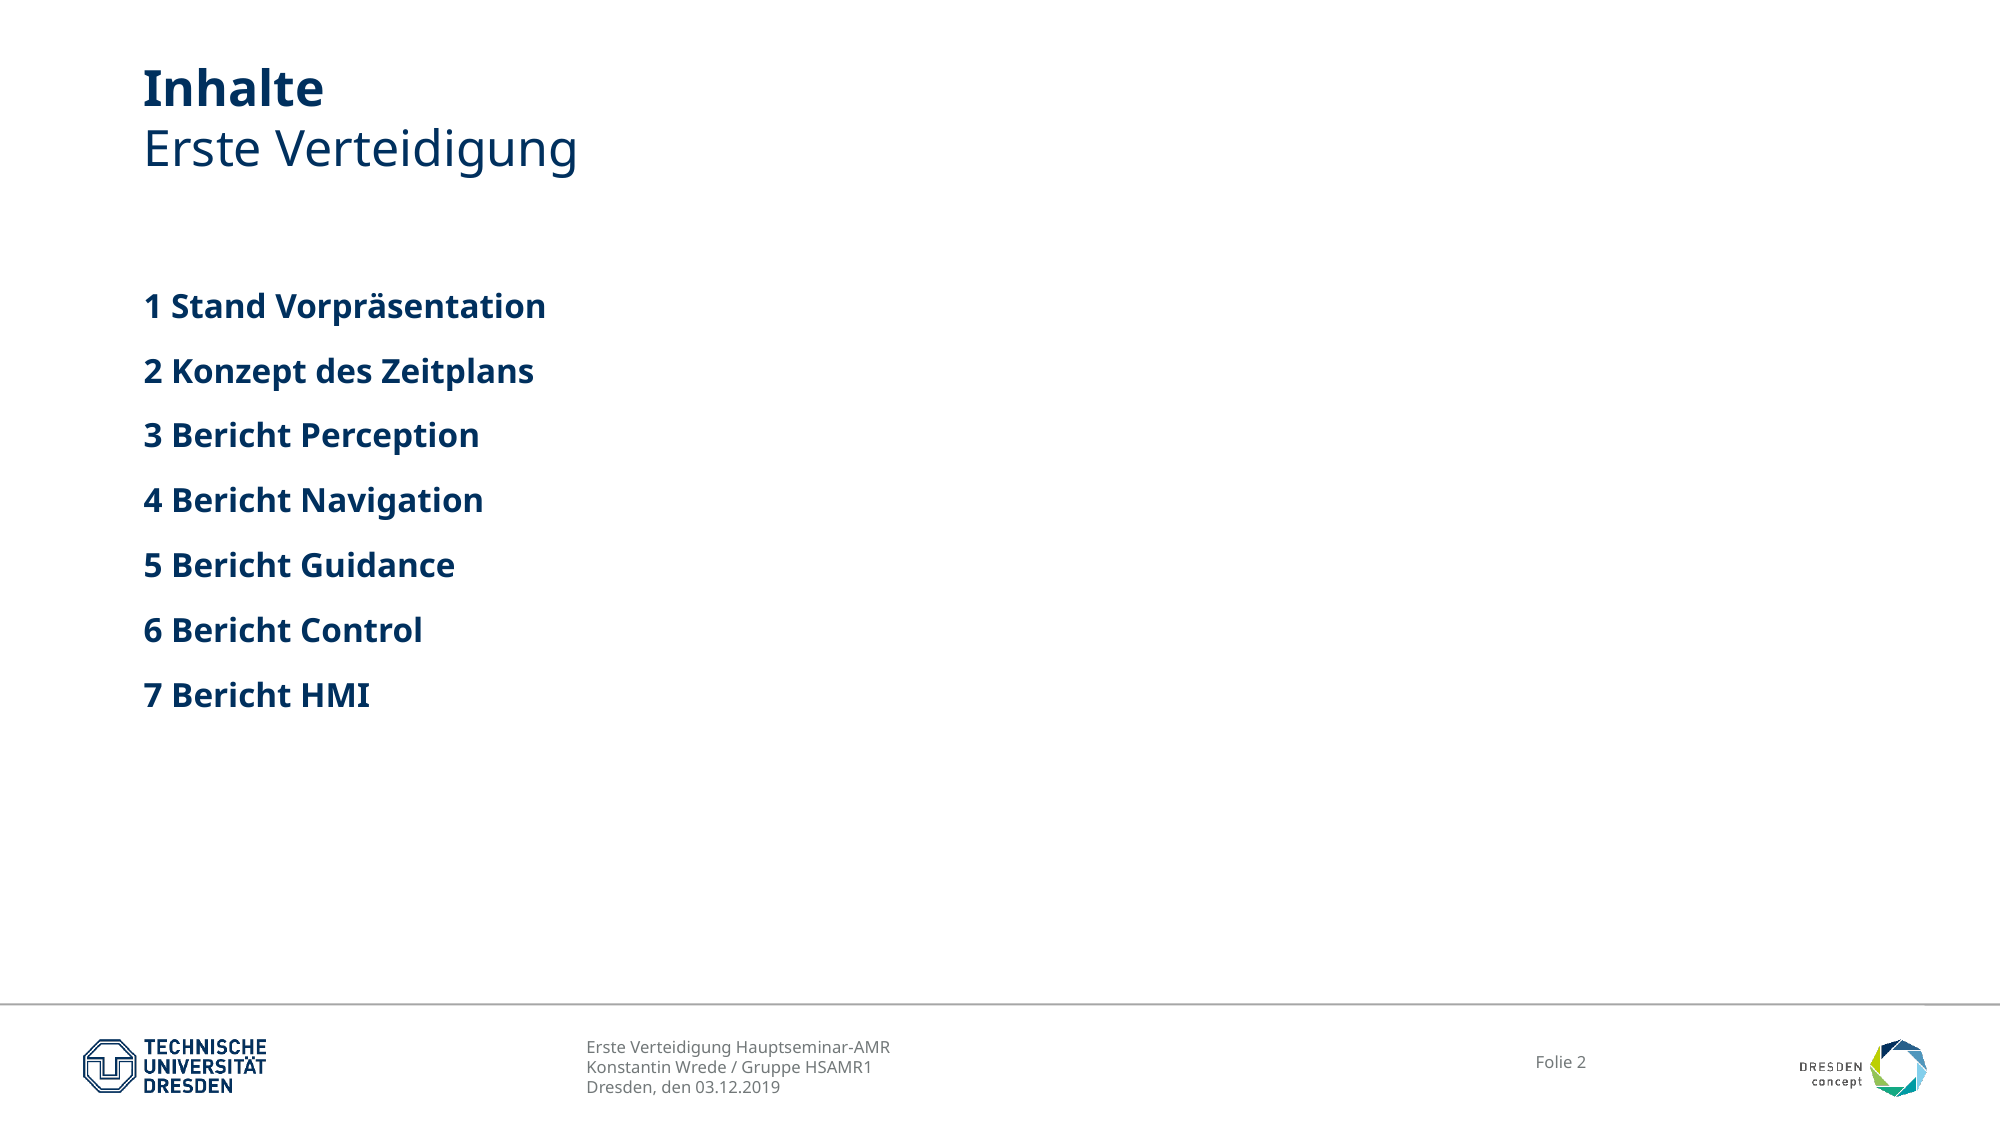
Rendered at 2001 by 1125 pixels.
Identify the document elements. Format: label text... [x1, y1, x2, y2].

picture [1800, 1039, 1927, 1097]
picture [83, 1039, 266, 1093]
title Inhalte Erste Verteidigung [143, 56, 1880, 169]
list 1 Stand Vorpräsentation 2 Konzept des Zeitplans 3 Bericht Perception 4 Bericht Navigation 5 Bericht Guidance 6 Bericht Control 7 Bericht HMI [143, 284, 1880, 998]
